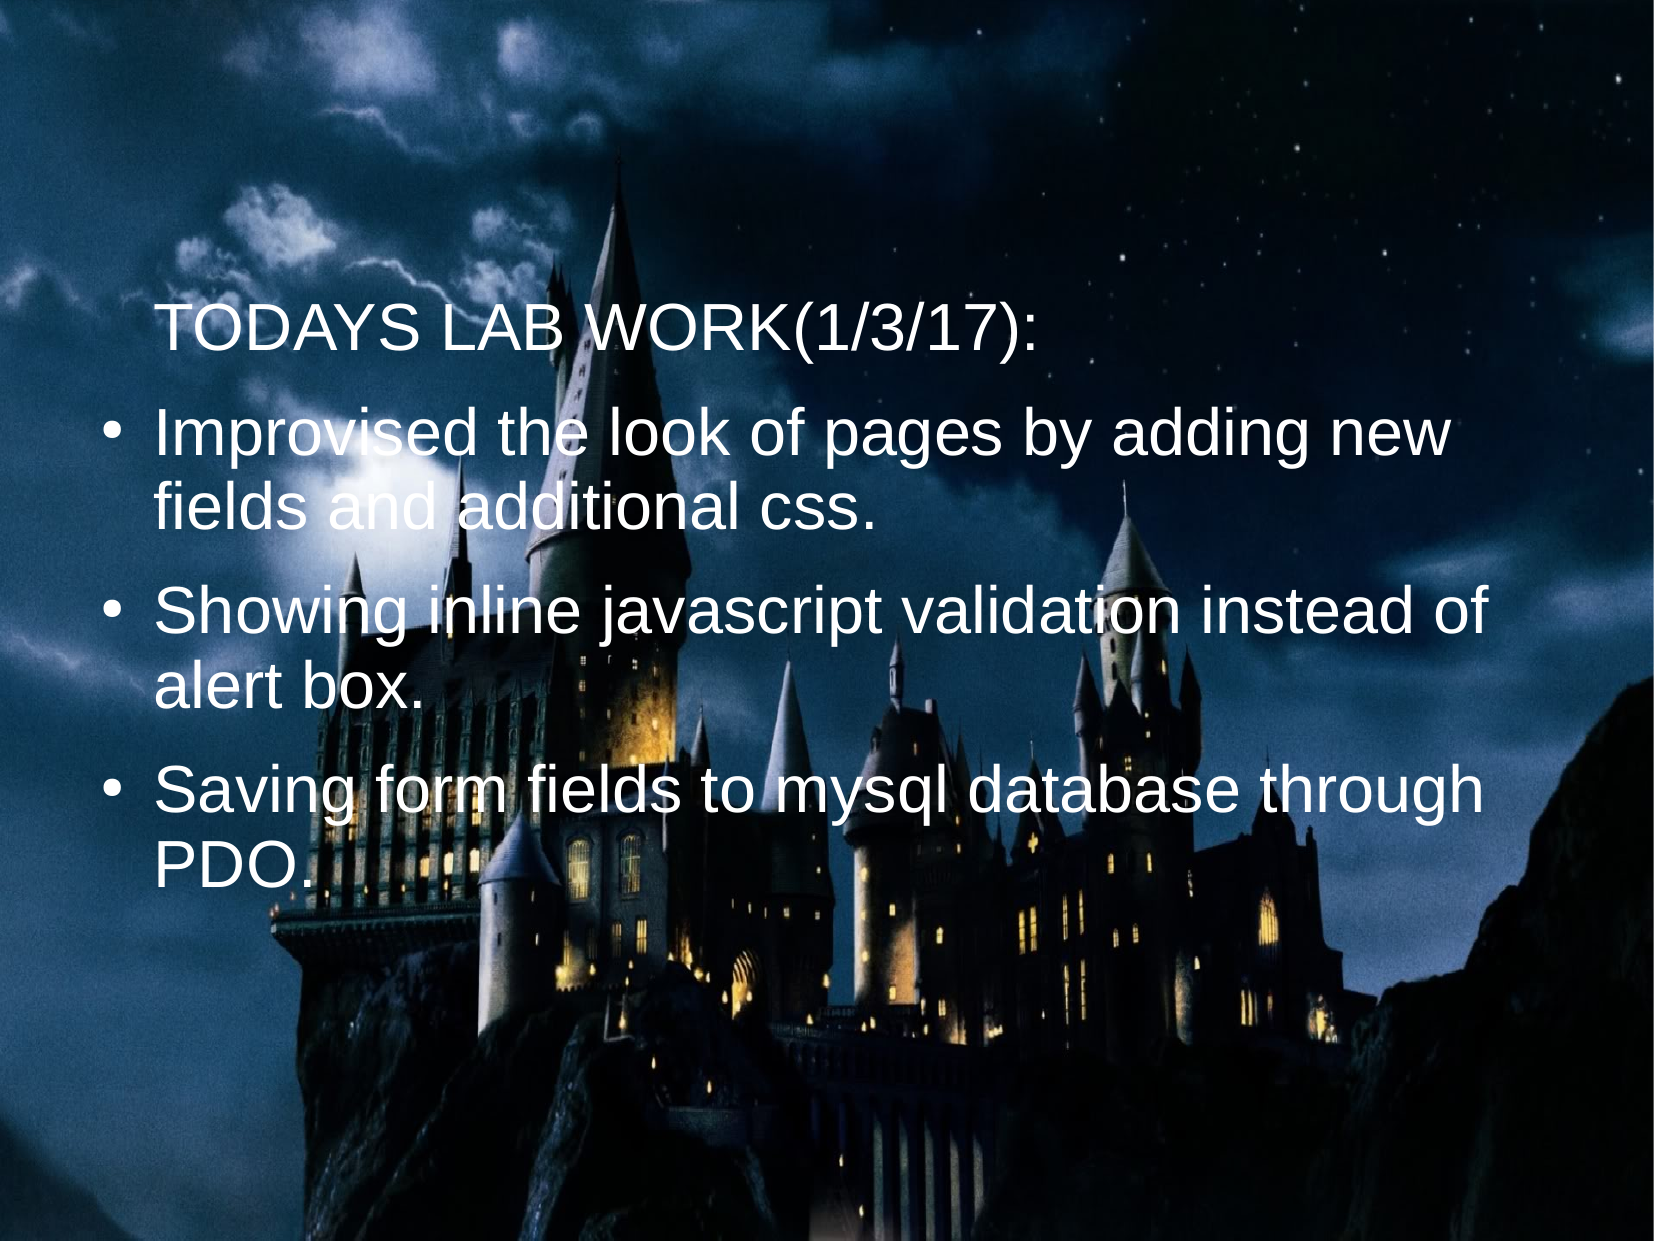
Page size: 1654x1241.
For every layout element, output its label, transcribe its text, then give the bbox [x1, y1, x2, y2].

list TODAYS LAB WORK(1/3/17): Improvised the look of pages by adding new fields and additional css. Showing inline javascript validation instead of alert box. Saving form fields to mysql database through PDO. [82, 290, 1571, 1010]
picture [0, 0, 1654, 1241]
